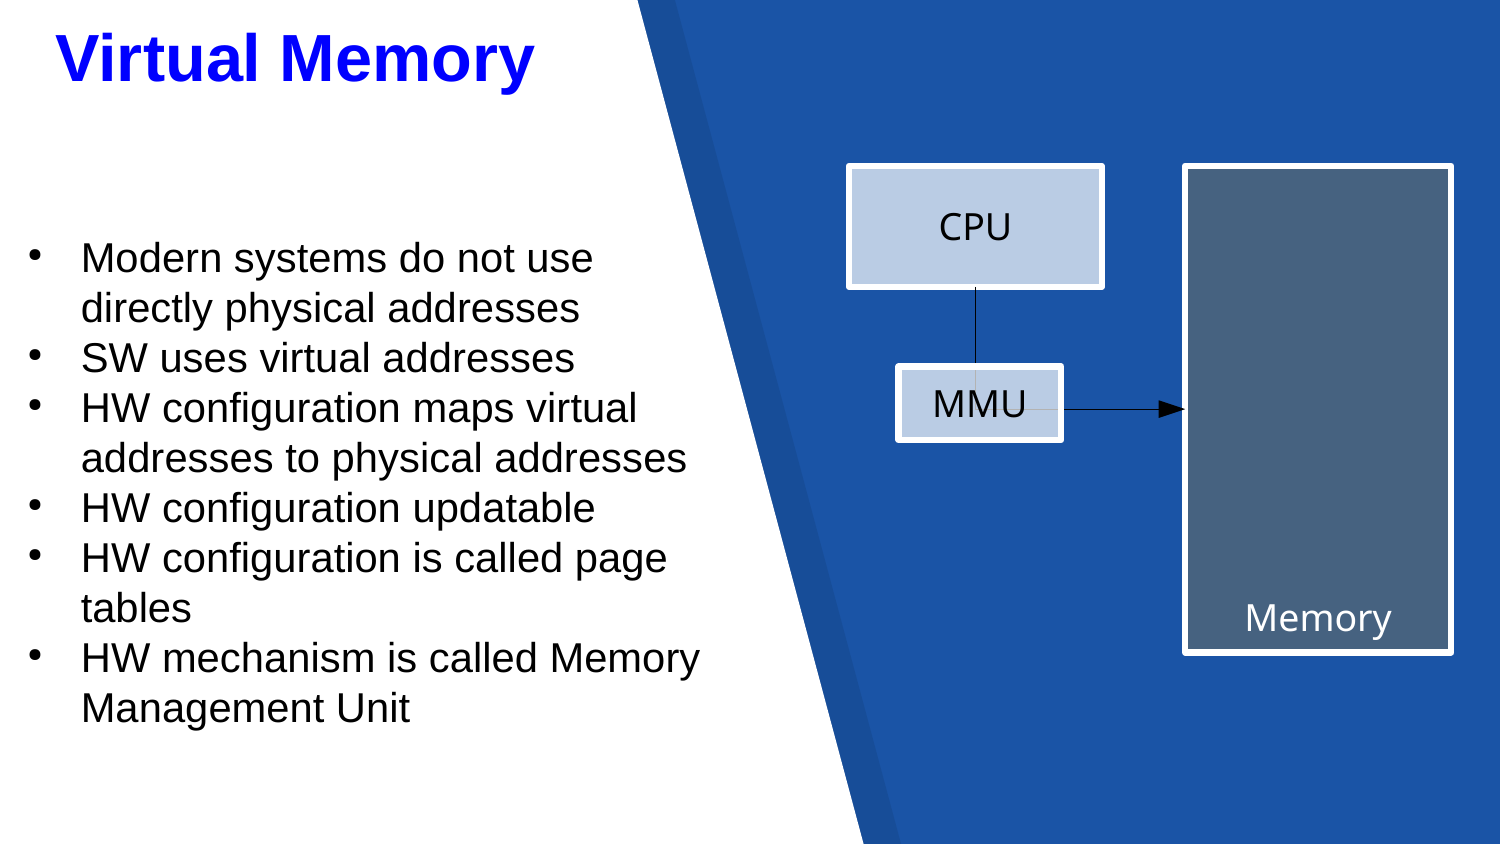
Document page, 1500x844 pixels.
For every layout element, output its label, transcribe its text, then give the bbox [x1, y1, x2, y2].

title Virtual Memory [40, 30, 638, 110]
list Modern systems do not use directly physical addresses SW uses virtual addresses HW configuration maps virtual addresses to physical addresses HW configuration updatable HW configuration is called page tables HW mechanism is called Memory Management Unit [0, 215, 739, 831]
text_box CPU [849, 165, 1102, 287]
text_box Memory [1185, 165, 1452, 653]
text_box MMU [898, 366, 1062, 441]
